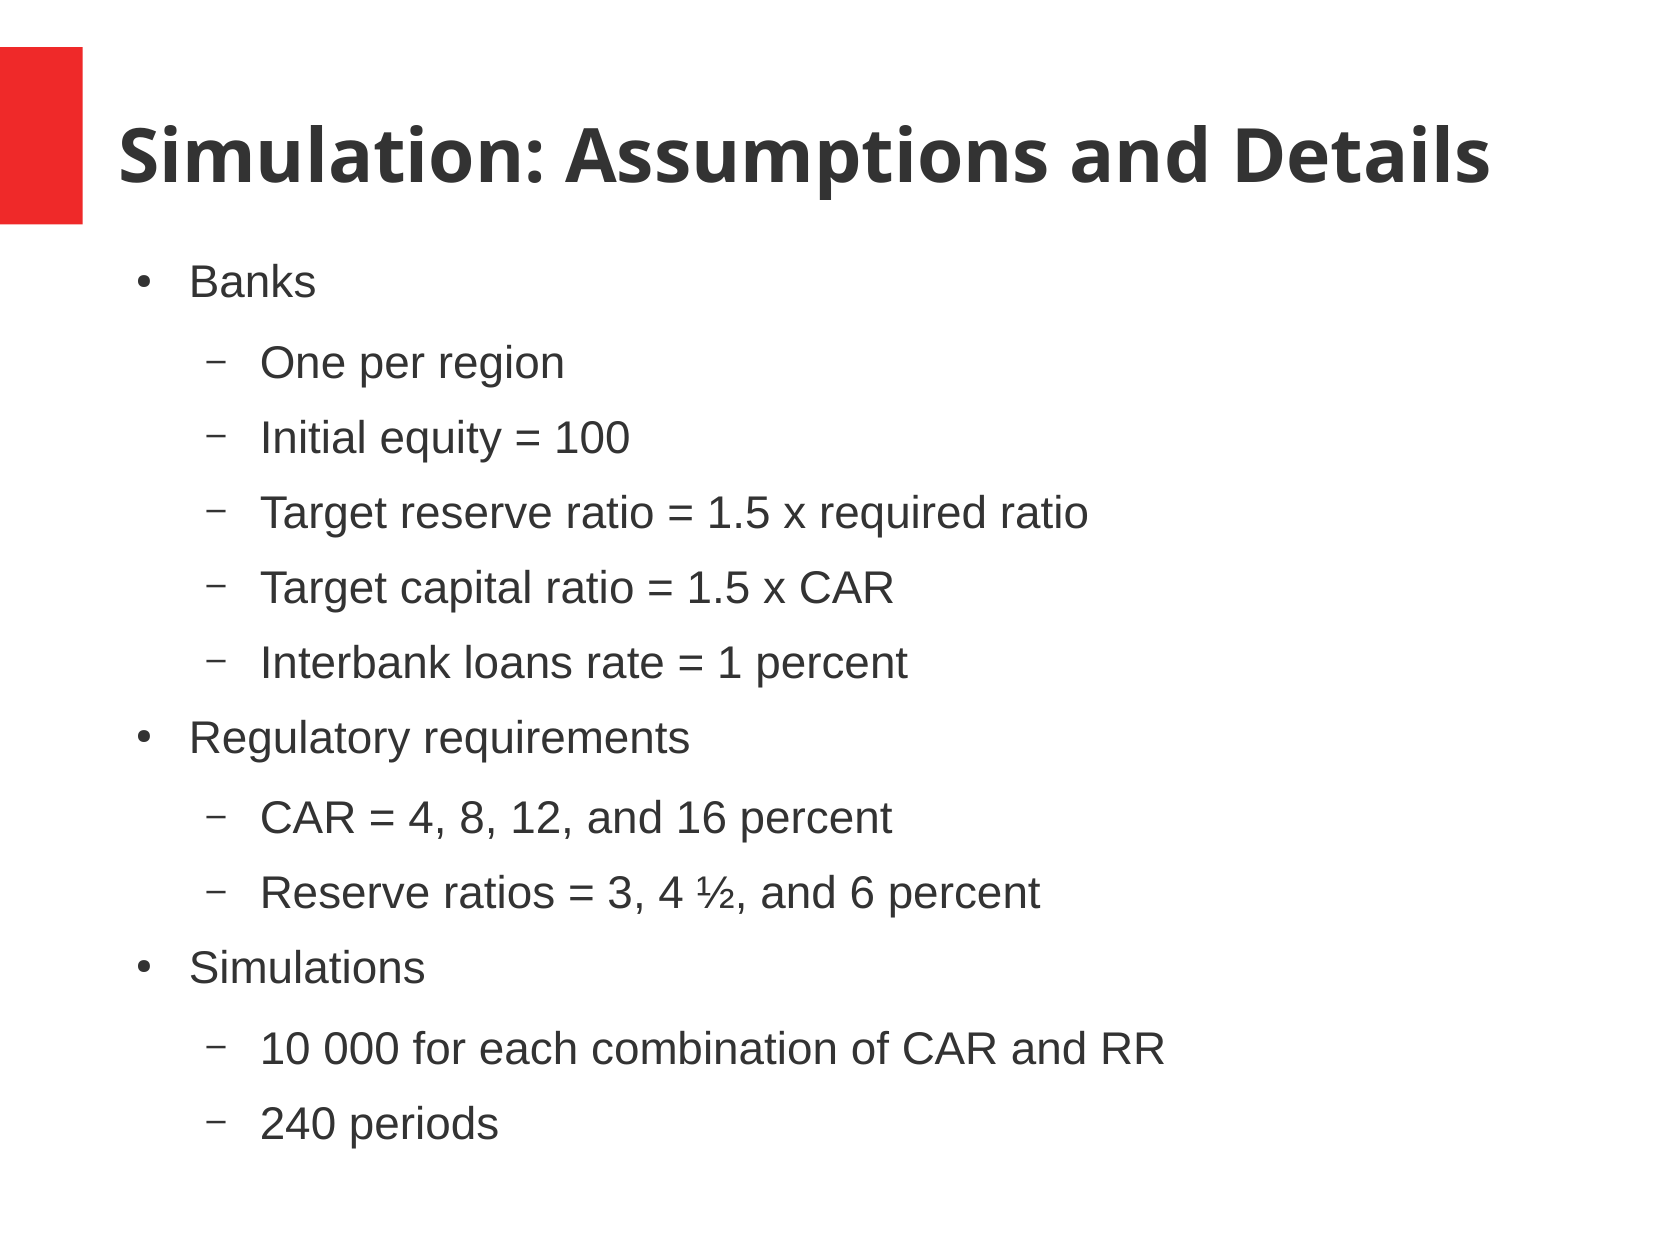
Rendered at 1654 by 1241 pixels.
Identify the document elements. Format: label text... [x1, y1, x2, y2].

title Simulation: Assumptions and Details [118, 47, 1571, 259]
list Banks One per region Initial equity = 100 Target reserve ratio = 1.5 x required ratio Target capital ratio = 1.5 x CAR Interbank loans rate = 1 percent Regulatory requirements CAR = 4, 8, 12, and 16 percent Reserve ratios = 3, 4 ½, and 6 percent Simulations 10 000 for each combination of CAR and RR 240 periods [118, 256, 1536, 1074]
